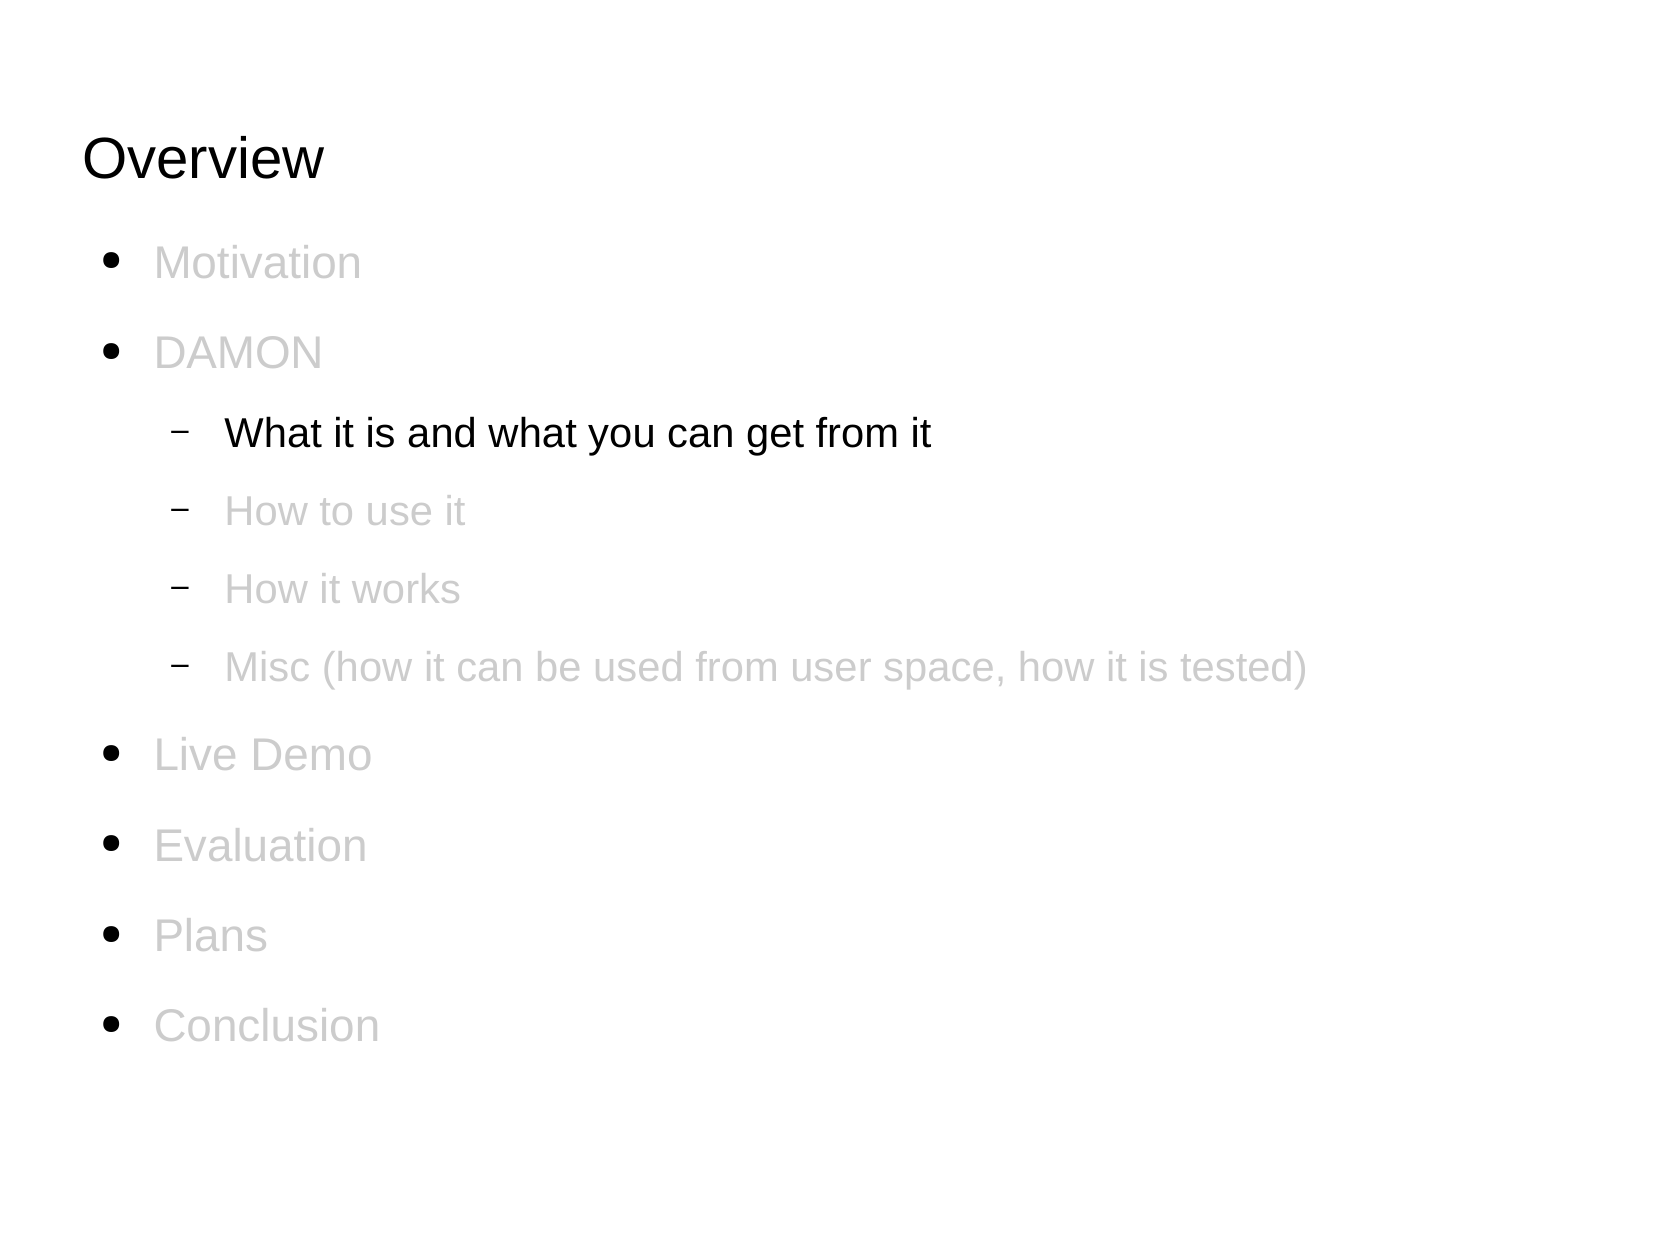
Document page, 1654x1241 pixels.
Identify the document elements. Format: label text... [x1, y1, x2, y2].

title Overview [82, 108, 1571, 210]
list Motivation DAMON What it is and what you can get from it How to use it How it works Misc (how it can be used from user space, how it is tested) Live Demo Evaluation Plans Conclusion [82, 236, 1571, 1111]
